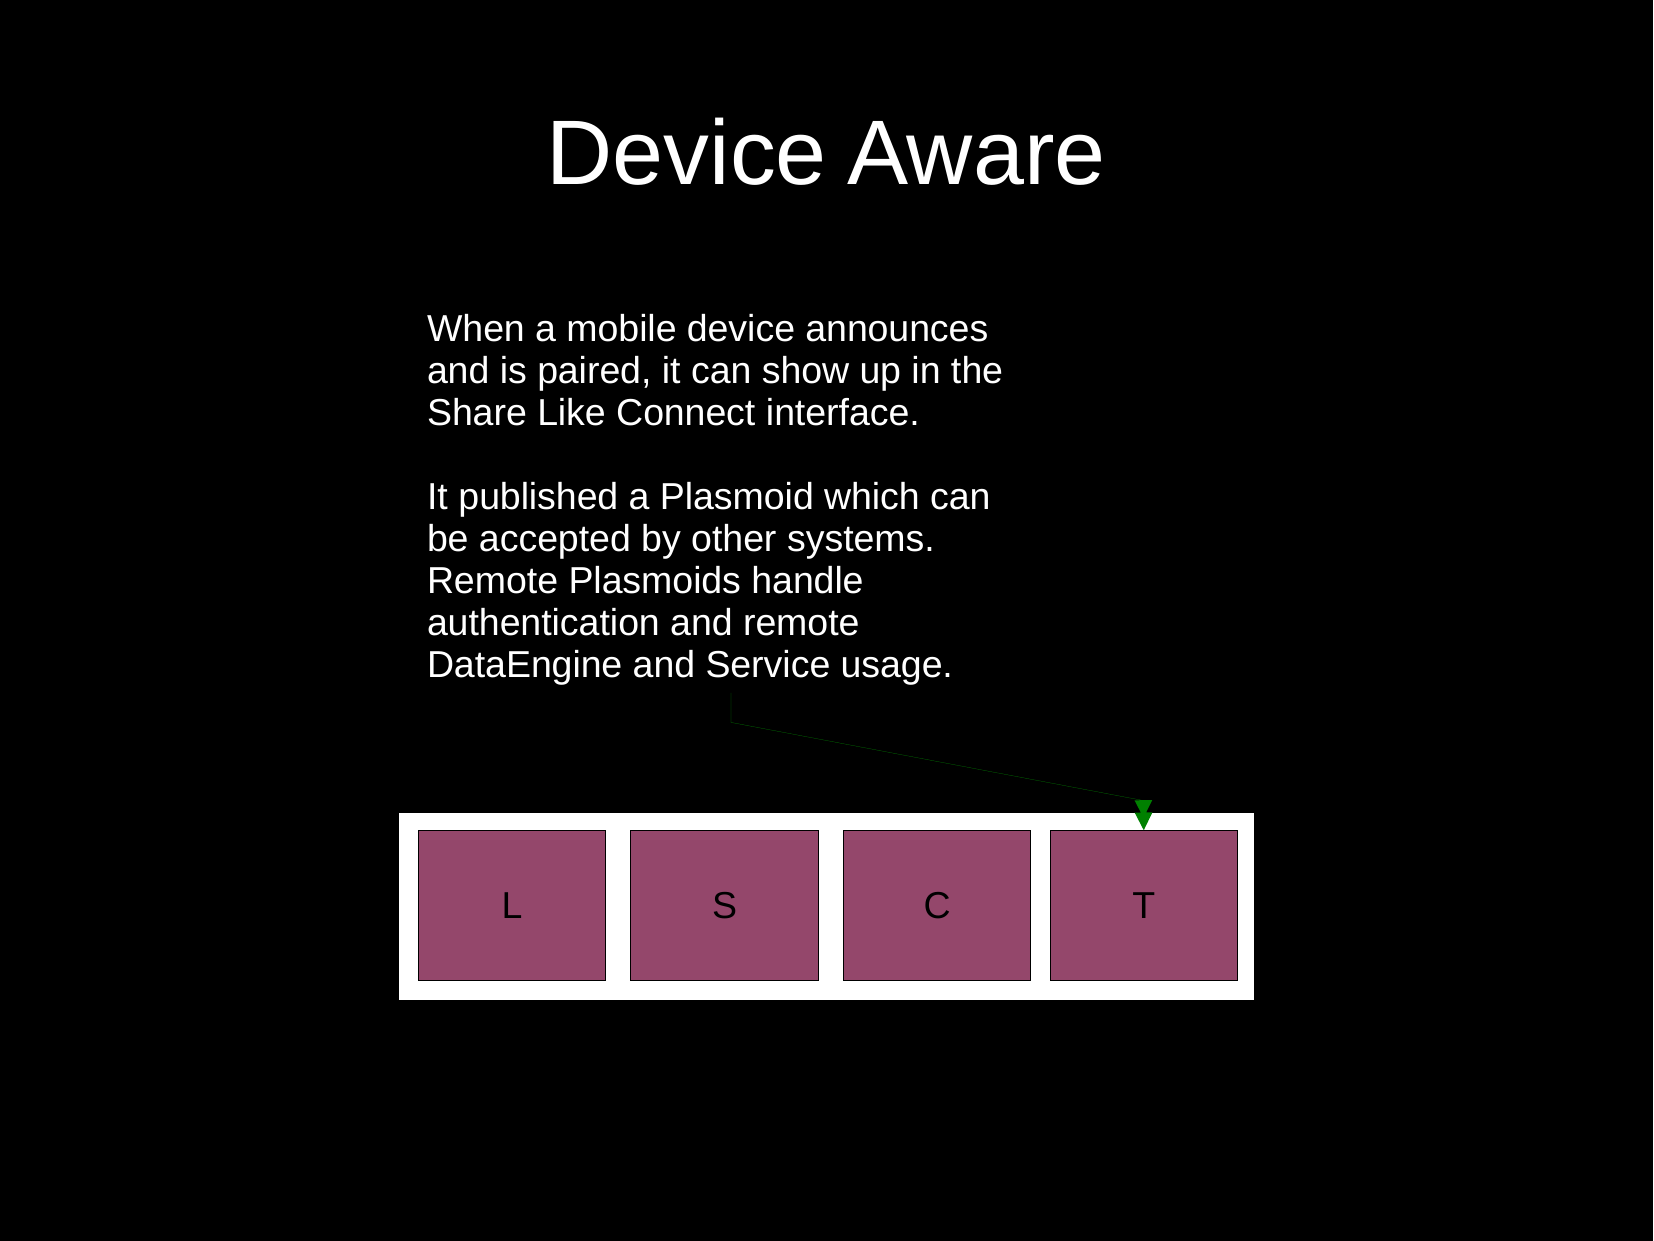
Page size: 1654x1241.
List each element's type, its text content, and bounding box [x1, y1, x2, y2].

title Device Aware [82, 49, 1571, 257]
text_box [398, 812, 1255, 1001]
text_box C [843, 830, 1031, 981]
text_box L [418, 830, 606, 981]
text_box When a mobile device announces and is paired, it can show up in the Share Like Connect interface. It published a Plasmoid which can be accepted by other systems. Remote Plasmoids handle authentication and remote DataEngine and Service usage. [412, 300, 1050, 693]
text_box T [1050, 830, 1238, 981]
text_box S [630, 830, 819, 981]
